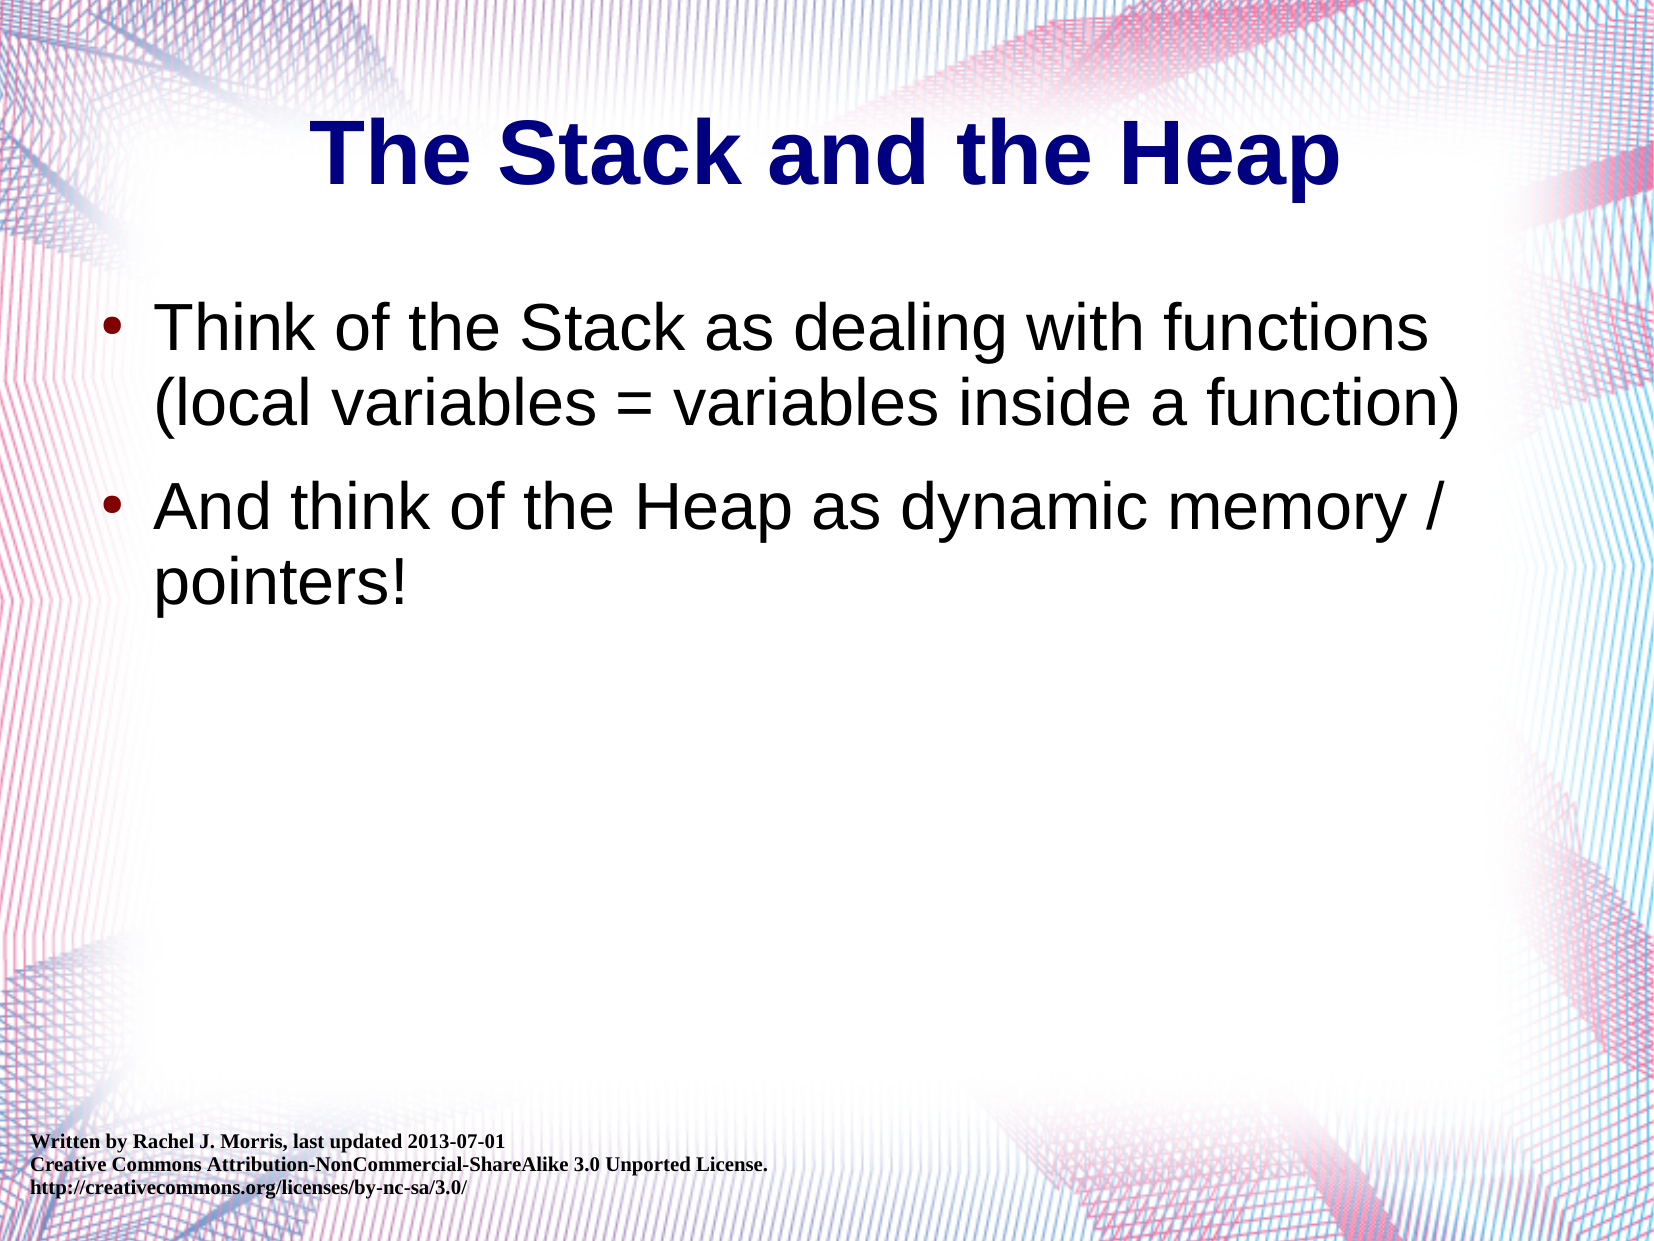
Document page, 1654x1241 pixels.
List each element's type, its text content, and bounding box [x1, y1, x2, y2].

picture [0, 0, 1654, 1241]
title The Stack and the Heap [82, 49, 1571, 257]
list Think of the Stack as dealing with functions (local variables = variables inside a function) And think of the Heap as dynamic memory / pointers! [82, 290, 1571, 1010]
